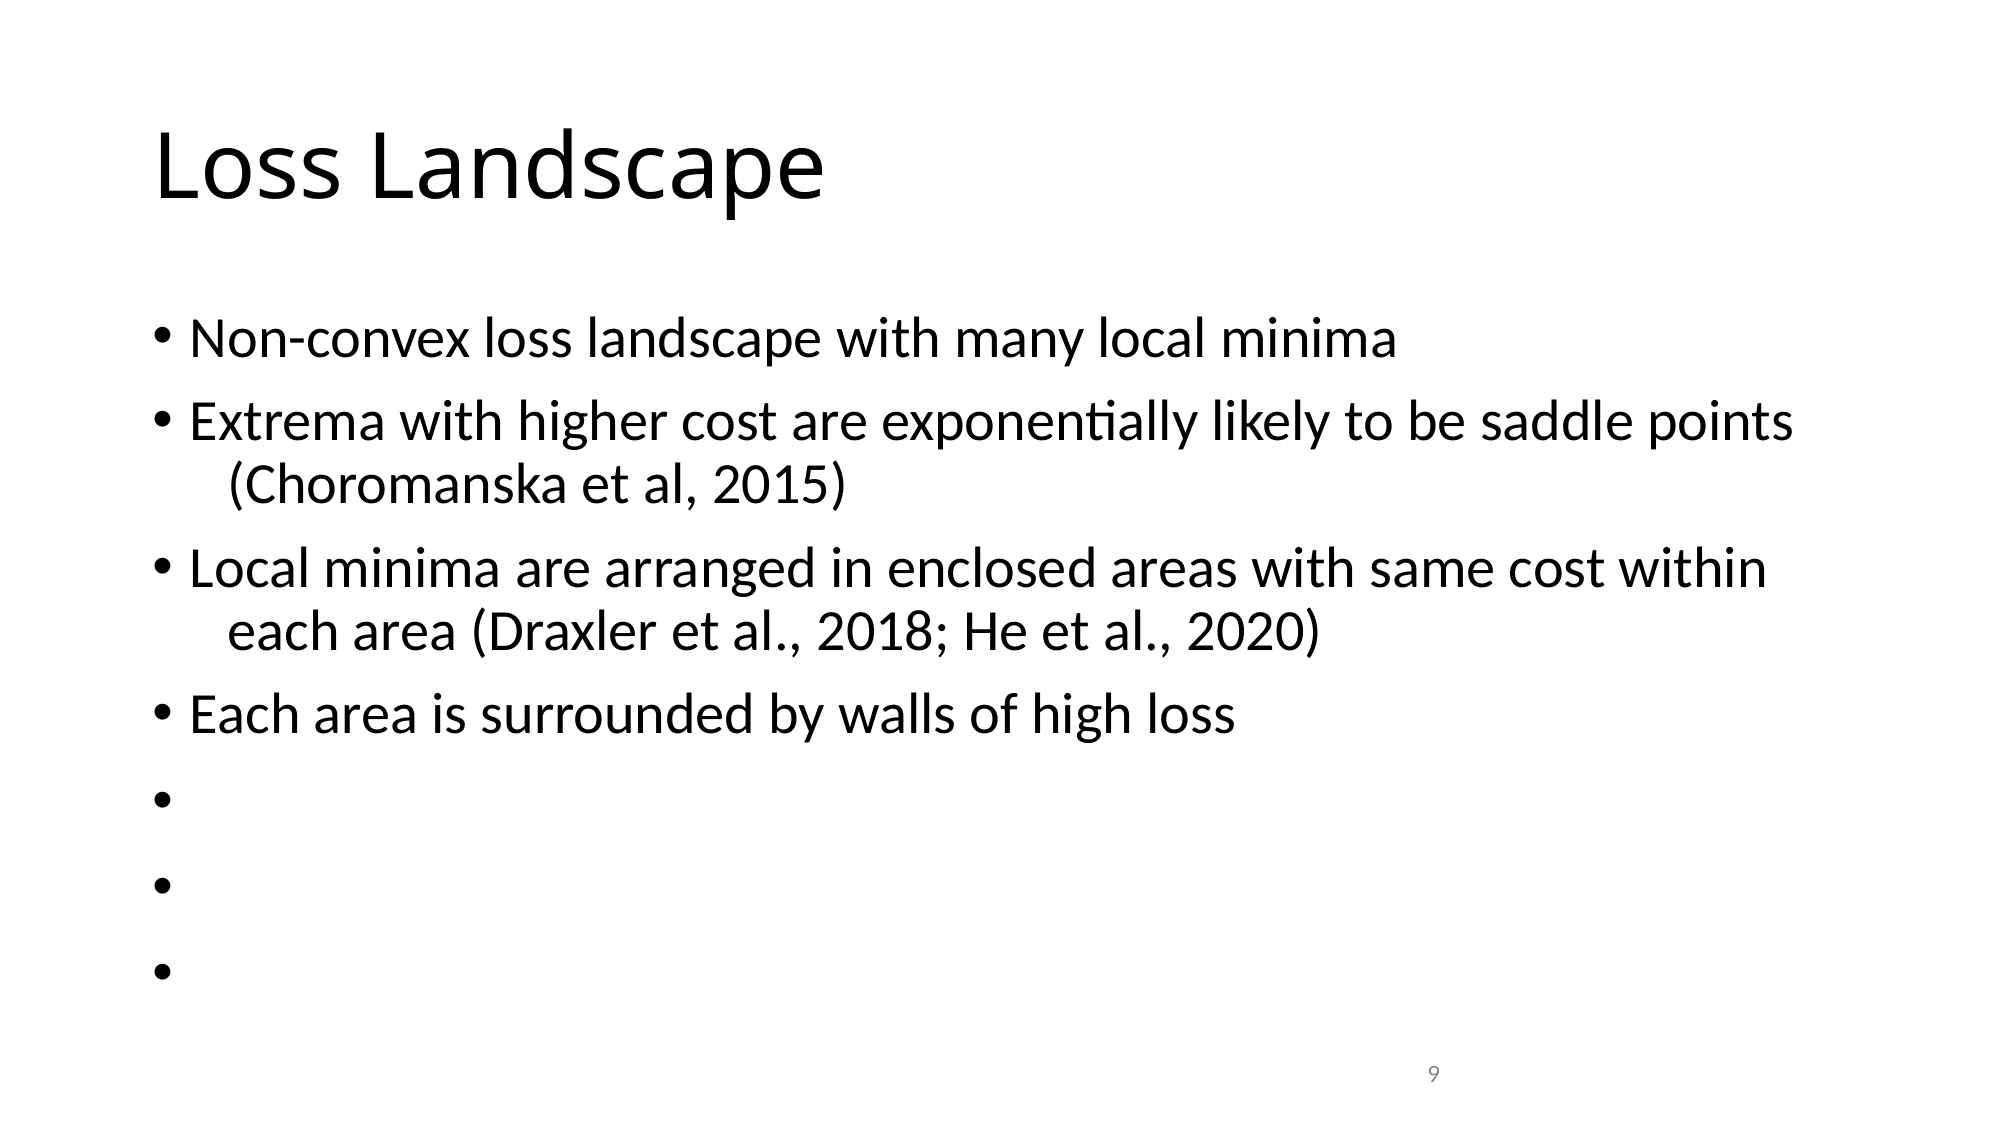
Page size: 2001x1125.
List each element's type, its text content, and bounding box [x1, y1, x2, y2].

title Loss Landscape [137, 59, 1863, 278]
text_box [1412, 1042, 1863, 1103]
list Non-convex loss landscape with many local minima Extrema with higher cost are exponentially likely to be saddle points (Choromanska et al, 2015) Local minima are arranged in enclosed areas with same cost within each area (Draxler et al., 2018; He et al., 2020) Each area is surrounded by walls of high loss [137, 299, 1863, 1014]
